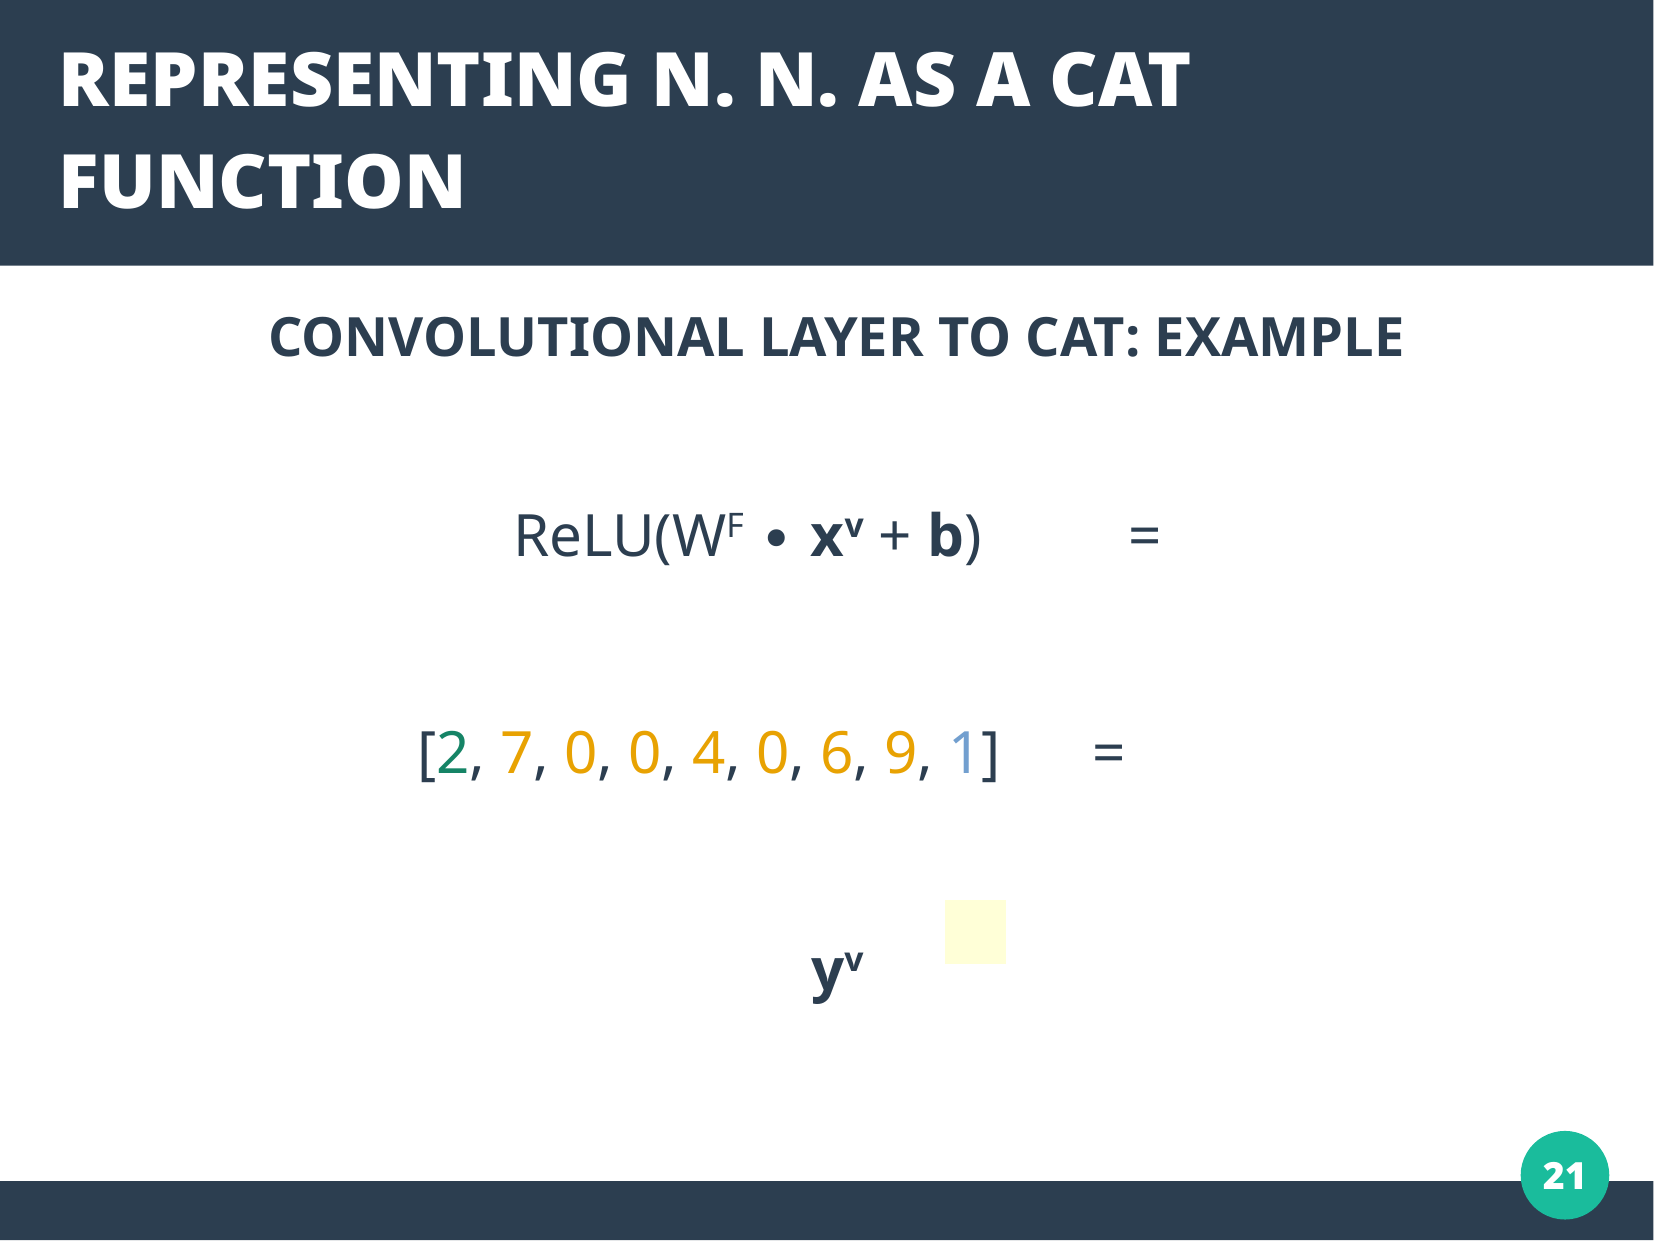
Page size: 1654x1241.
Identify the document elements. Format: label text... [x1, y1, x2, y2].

list CONVOLUTIONAL LAYER TO CAT: EXAMPLE ReLU(WF ∙ xv + b) = [2, 7, 0, 0, 4, 0, 6, 9, 1] = yv [69, 298, 1606, 1126]
text_box [945, 900, 1006, 964]
title REPRESENTING N. N. AS A CAT FUNCTION [59, 49, 1595, 207]
